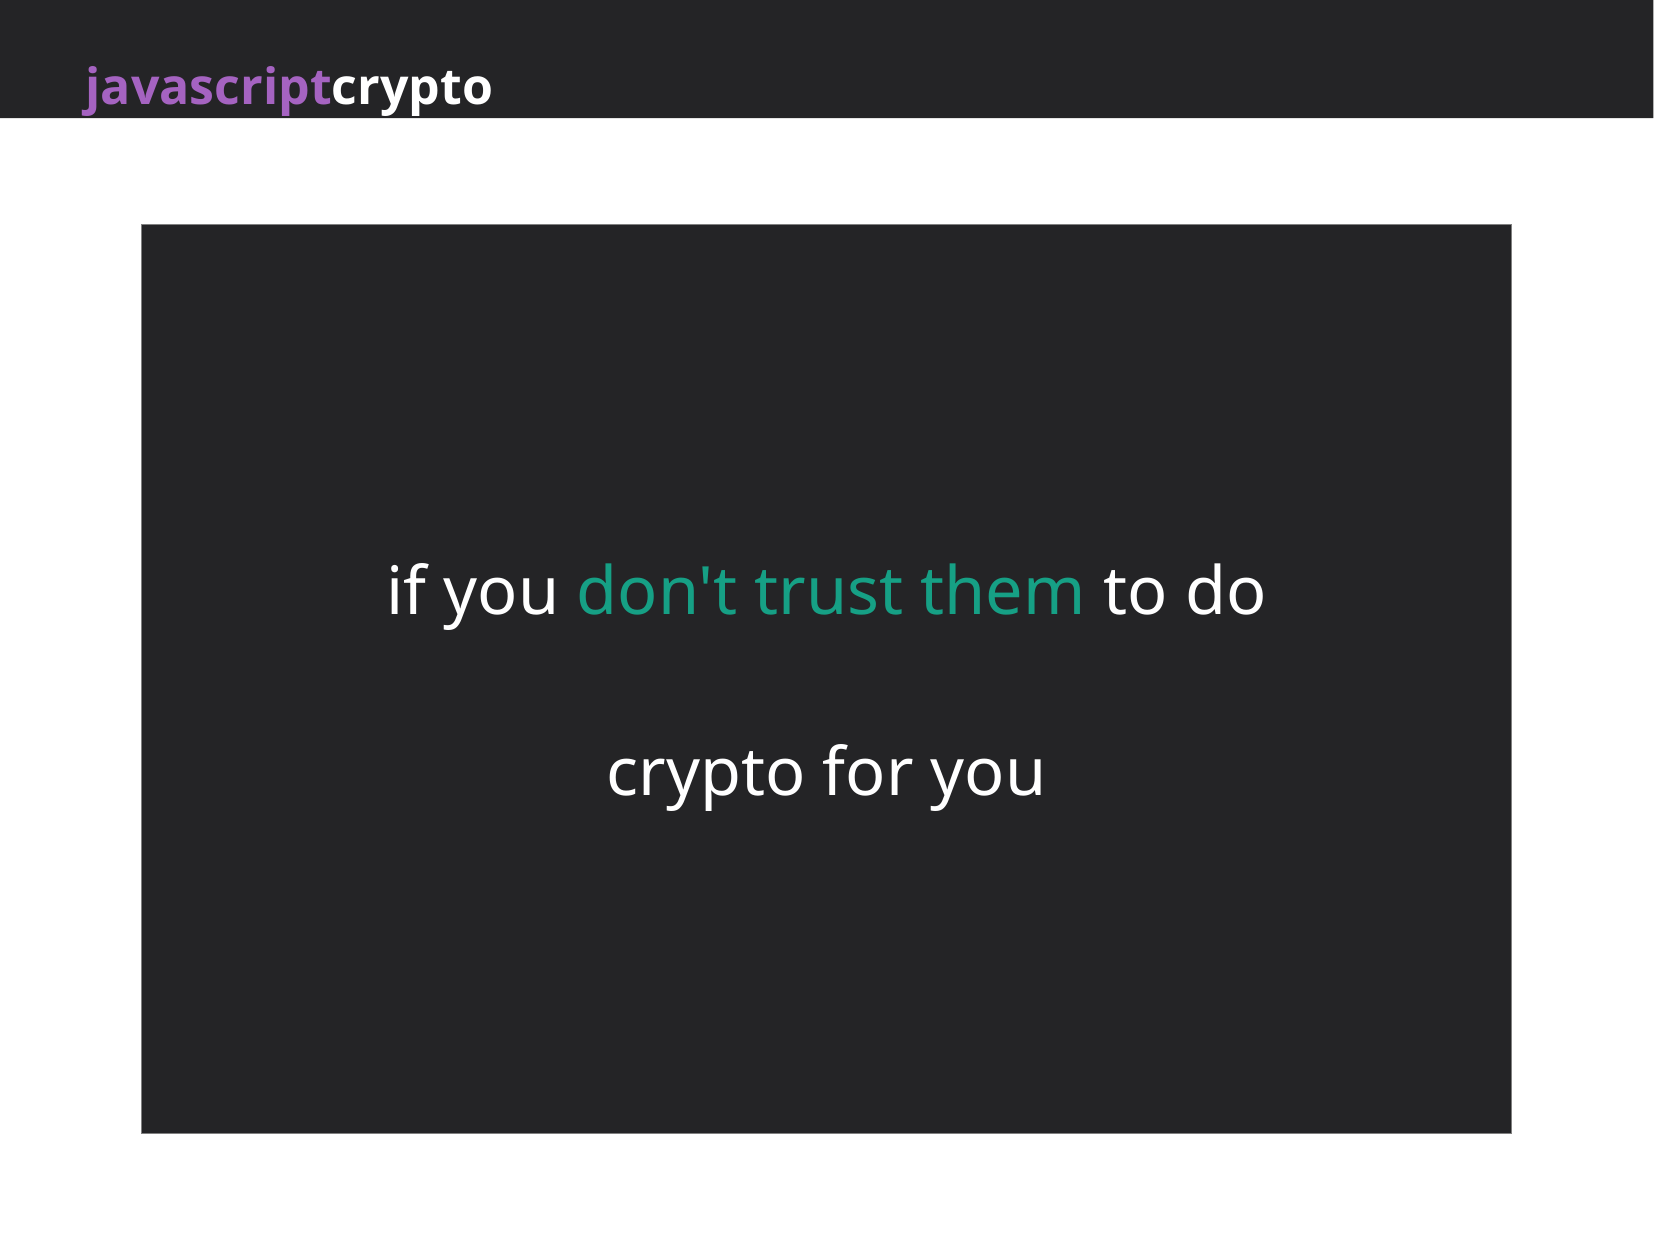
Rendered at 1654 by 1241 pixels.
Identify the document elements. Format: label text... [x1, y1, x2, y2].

text_box javascriptcrypto [70, 43, 544, 119]
text_box [165, 531, 1441, 1087]
text_box [0, 0, 1654, 119]
text_box if you don't trust them to do crypto for you [141, 224, 1512, 1134]
